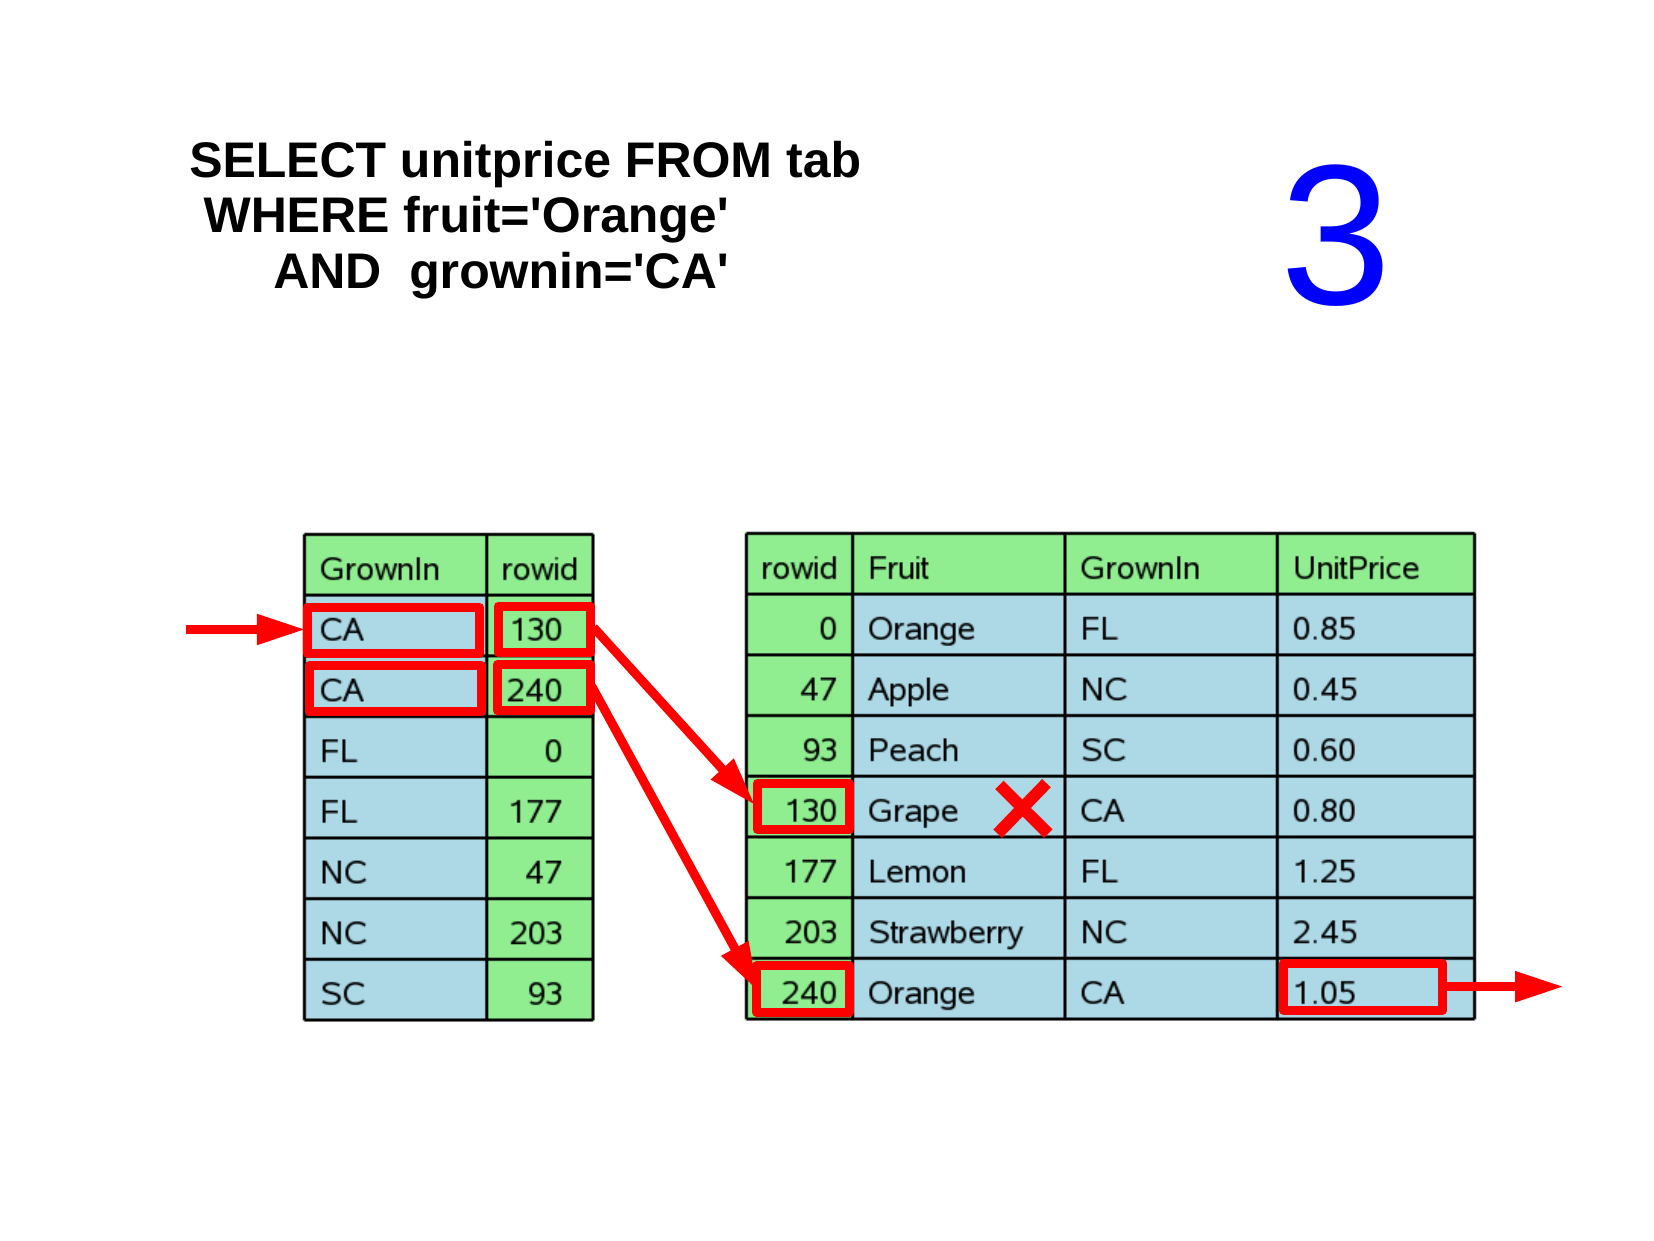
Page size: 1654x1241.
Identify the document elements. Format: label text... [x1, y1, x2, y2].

picture [761, 970, 845, 1008]
text_box SELECT unitprice FROM tab WHERE fruit='Orange' AND grownin='CA' [174, 124, 877, 312]
picture [762, 788, 845, 825]
picture [503, 611, 586, 648]
picture [502, 669, 586, 706]
text_box 3 [1265, 115, 1407, 361]
picture [1288, 968, 1438, 1006]
picture [288, 518, 610, 1037]
picture [730, 517, 1490, 1036]
picture [312, 612, 475, 649]
